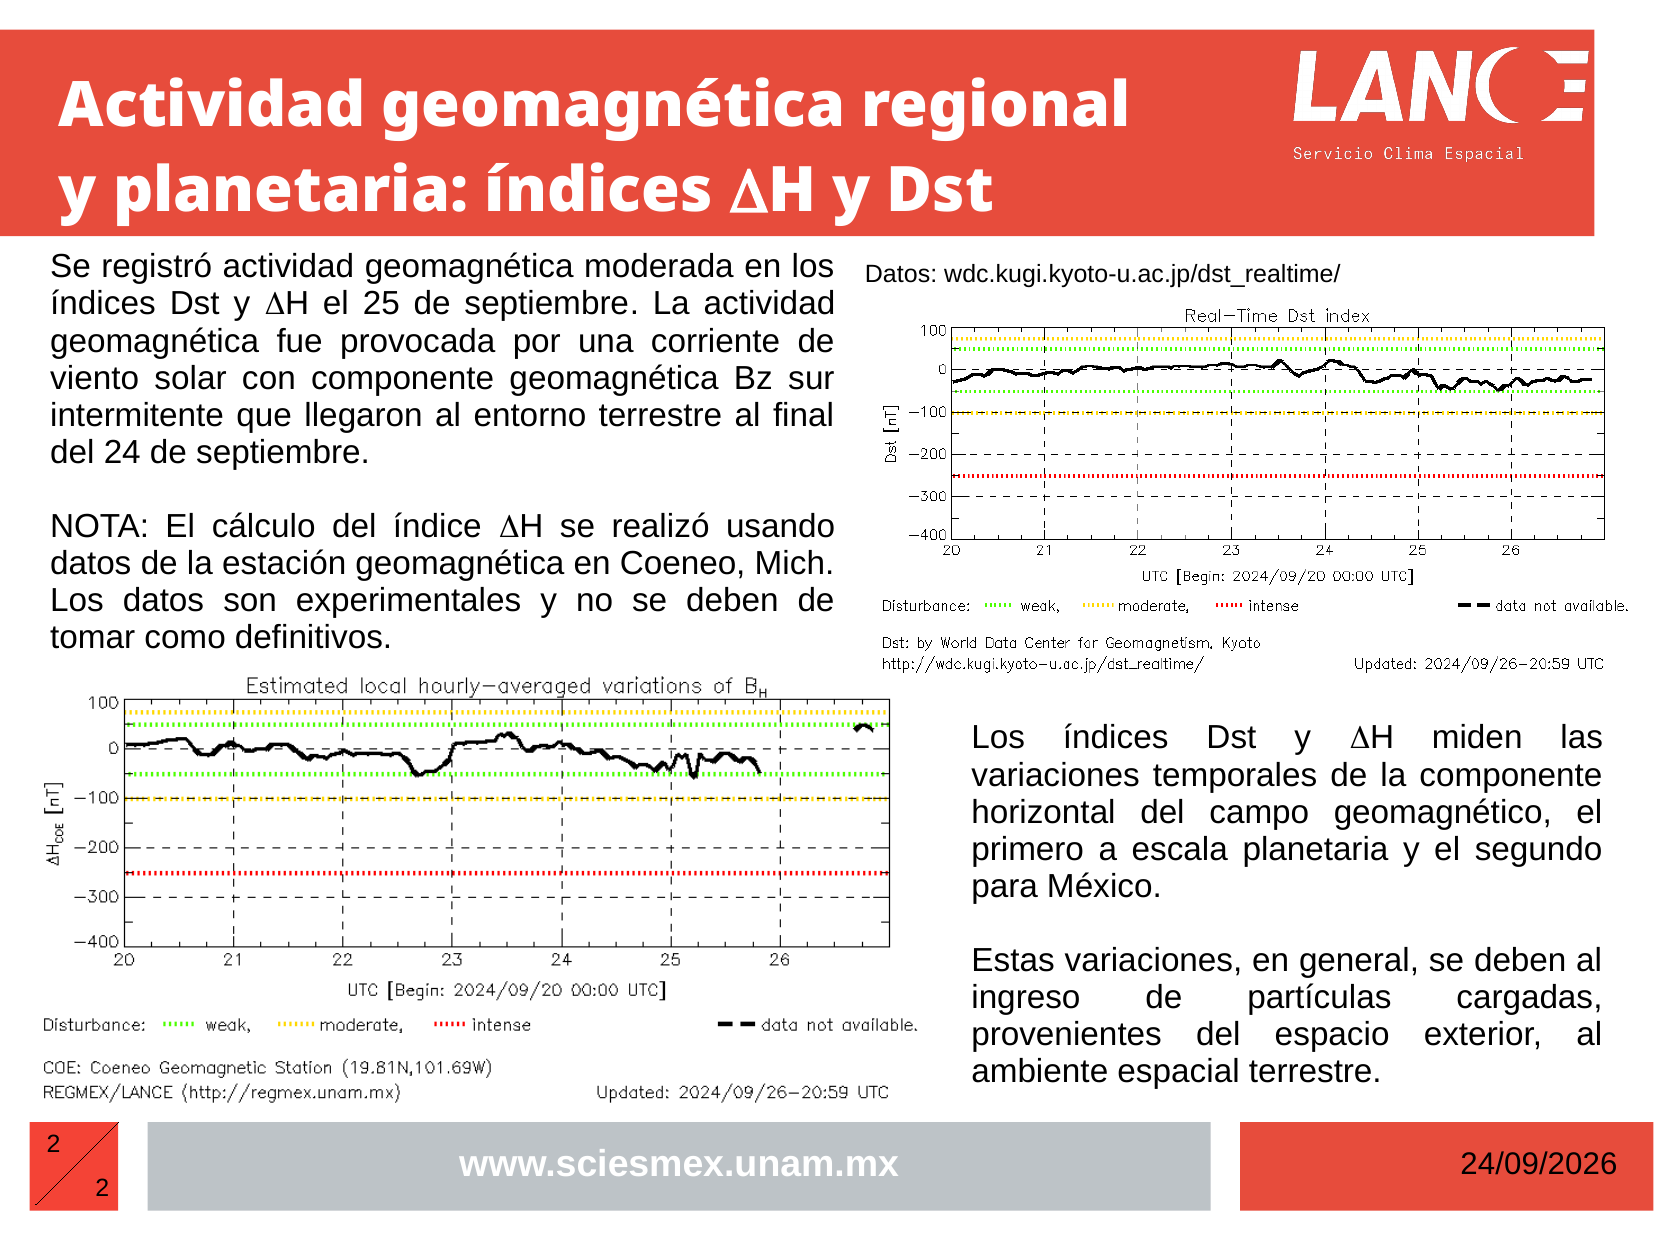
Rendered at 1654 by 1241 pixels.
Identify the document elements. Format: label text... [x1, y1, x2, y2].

title Actividad geomagnética regional y planetaria: índices DH y Dst [59, 59, 1312, 207]
text_box www.sciesmex.unam.mx [153, 1122, 1205, 1205]
picture [1293, 47, 1589, 162]
text_box Datos: wdc.kugi.kyoto-u.ac.jp/dst_realtime/ [851, 252, 1371, 296]
text_box 26/09/2024 [1424, 1122, 1654, 1205]
text_box <número> [31, 1122, 176, 1170]
text_box 2 [35, 1151, 125, 1209]
text_box Se registró actividad geomagnética moderada en los índices Dst y DH el 25 de septiembre. La actividad geomagnética fue provocada por una corriente de viento solar con componente geomagnética Bz sur intermitente que llegaron al entorno terrestre al final del 24 de septiembre. NOTA: El cálculo del índice DH se realizó usando datos de la estación geomagnética en Coeneo, Mich. Los datos son experimentales y no se deben de tomar como definitivos. [35, 240, 851, 768]
picture [34, 289, 1642, 1105]
text_box Los índices Dst y DH miden las variaciones temporales de la componente horizontal del campo geomagnético, el primero a escala planetaria y el segundo para México. Estas variaciones, en general, se deben al ingreso de partículas cargadas, provenientes del espacio exterior, al ambiente espacial terrestre. [956, 711, 1619, 1097]
